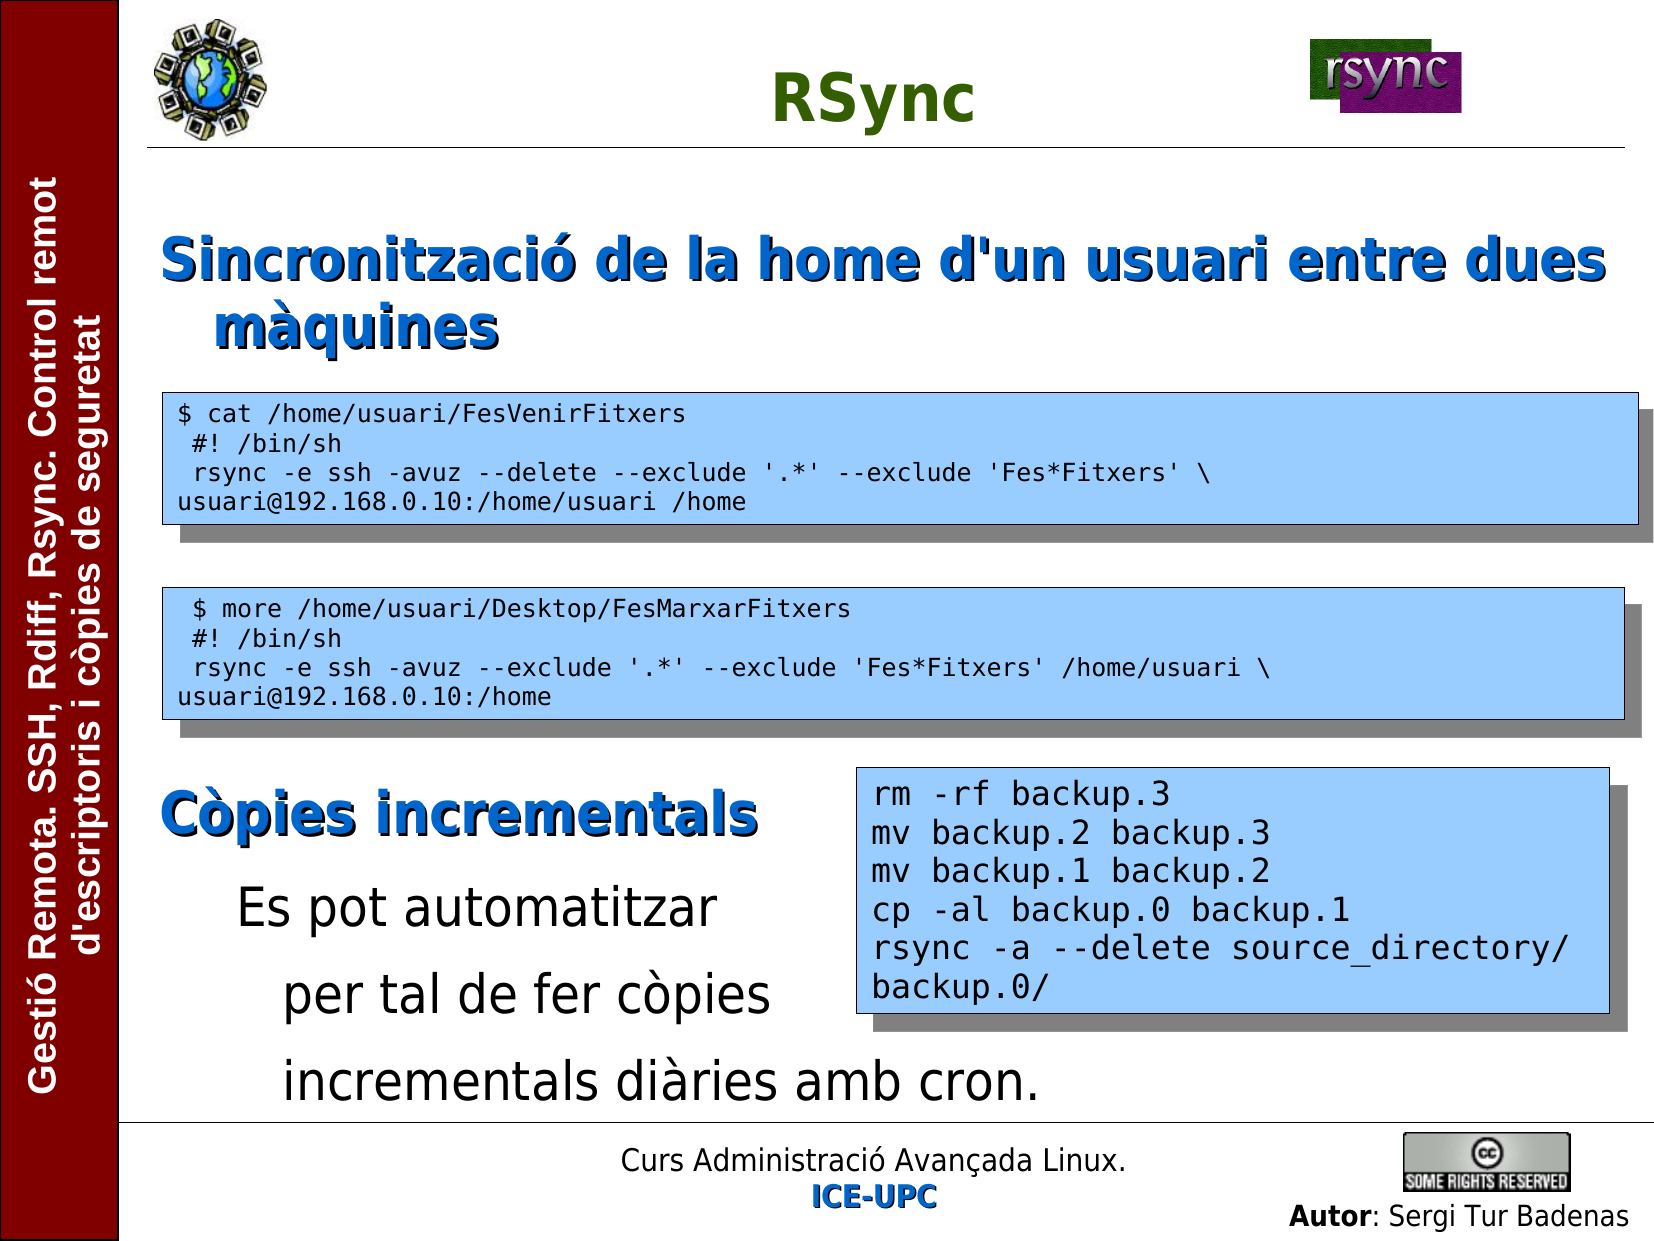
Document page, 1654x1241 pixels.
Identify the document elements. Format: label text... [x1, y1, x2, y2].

list Sincronització de la home d'un usuari entre dues màquines Còpies incrementals Es pot automatitzar per tal de fer còpies incrementals diàries amb cron. [141, 225, 1630, 1113]
picture [1290, 12, 1483, 133]
text_box $ more /home/usuari/Desktop/FesMarxarFitxers #! /bin/sh rsync -e ssh -avuz --exclude '.*' --exclude 'Fes*Fitxers' /home/usuari \ usuari@192.168.0.10:/home [162, 587, 1625, 720]
text_box rm -rf backup.3 mv backup.2 backup.3 mv backup.1 backup.2 cp -al backup.0 backup.1 rsync -a --delete source_directory/ backup.0/ [856, 767, 1610, 1014]
text_box $ cat /home/usuari/FesVenirFitxers #! /bin/sh rsync -e ssh -avuz --delete --exclude '.*' --exclude 'Fes*Fitxers' \ usuari@192.168.0.10:/home/usuari /home [162, 392, 1639, 525]
picture [1403, 1132, 1571, 1192]
title RSync [129, 56, 1619, 141]
picture [154, 19, 268, 56]
